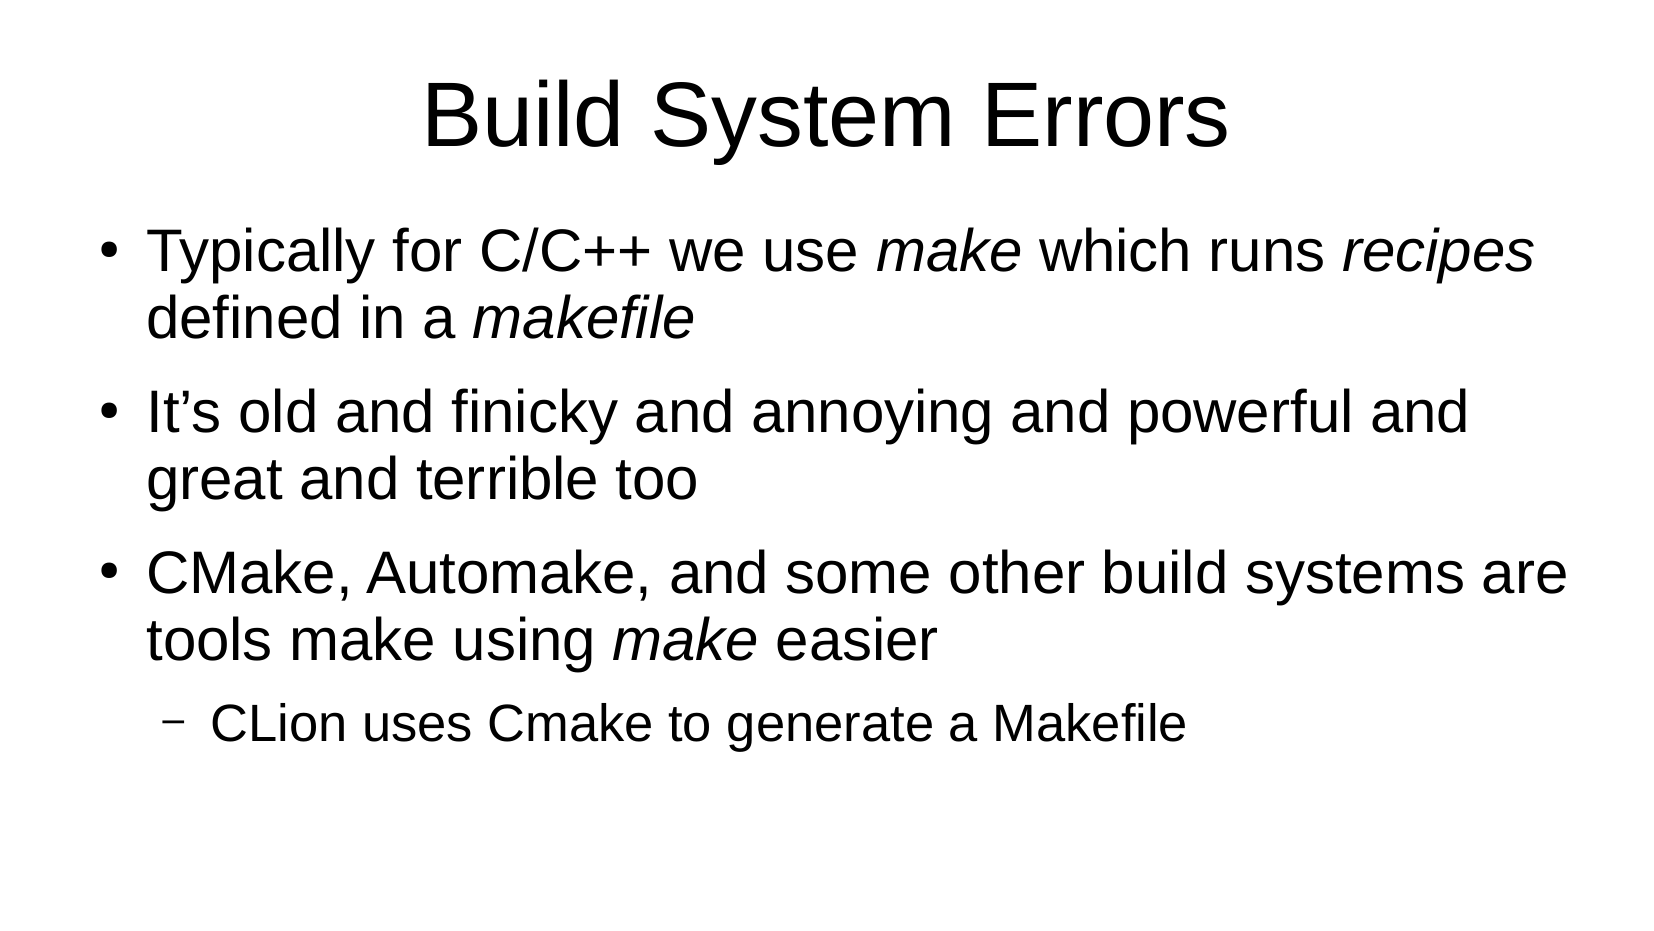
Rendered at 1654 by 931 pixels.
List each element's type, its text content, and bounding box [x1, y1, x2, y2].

title Build System Errors [82, 37, 1571, 193]
list Typically for C/C++ we use make which runs recipes defined in a makefile It’s old and finicky and annoying and powerful and great and terrible too CMake, Automake, and some other build systems are tools make using make easier CLion uses Cmake to generate a Makefile [82, 217, 1571, 758]
